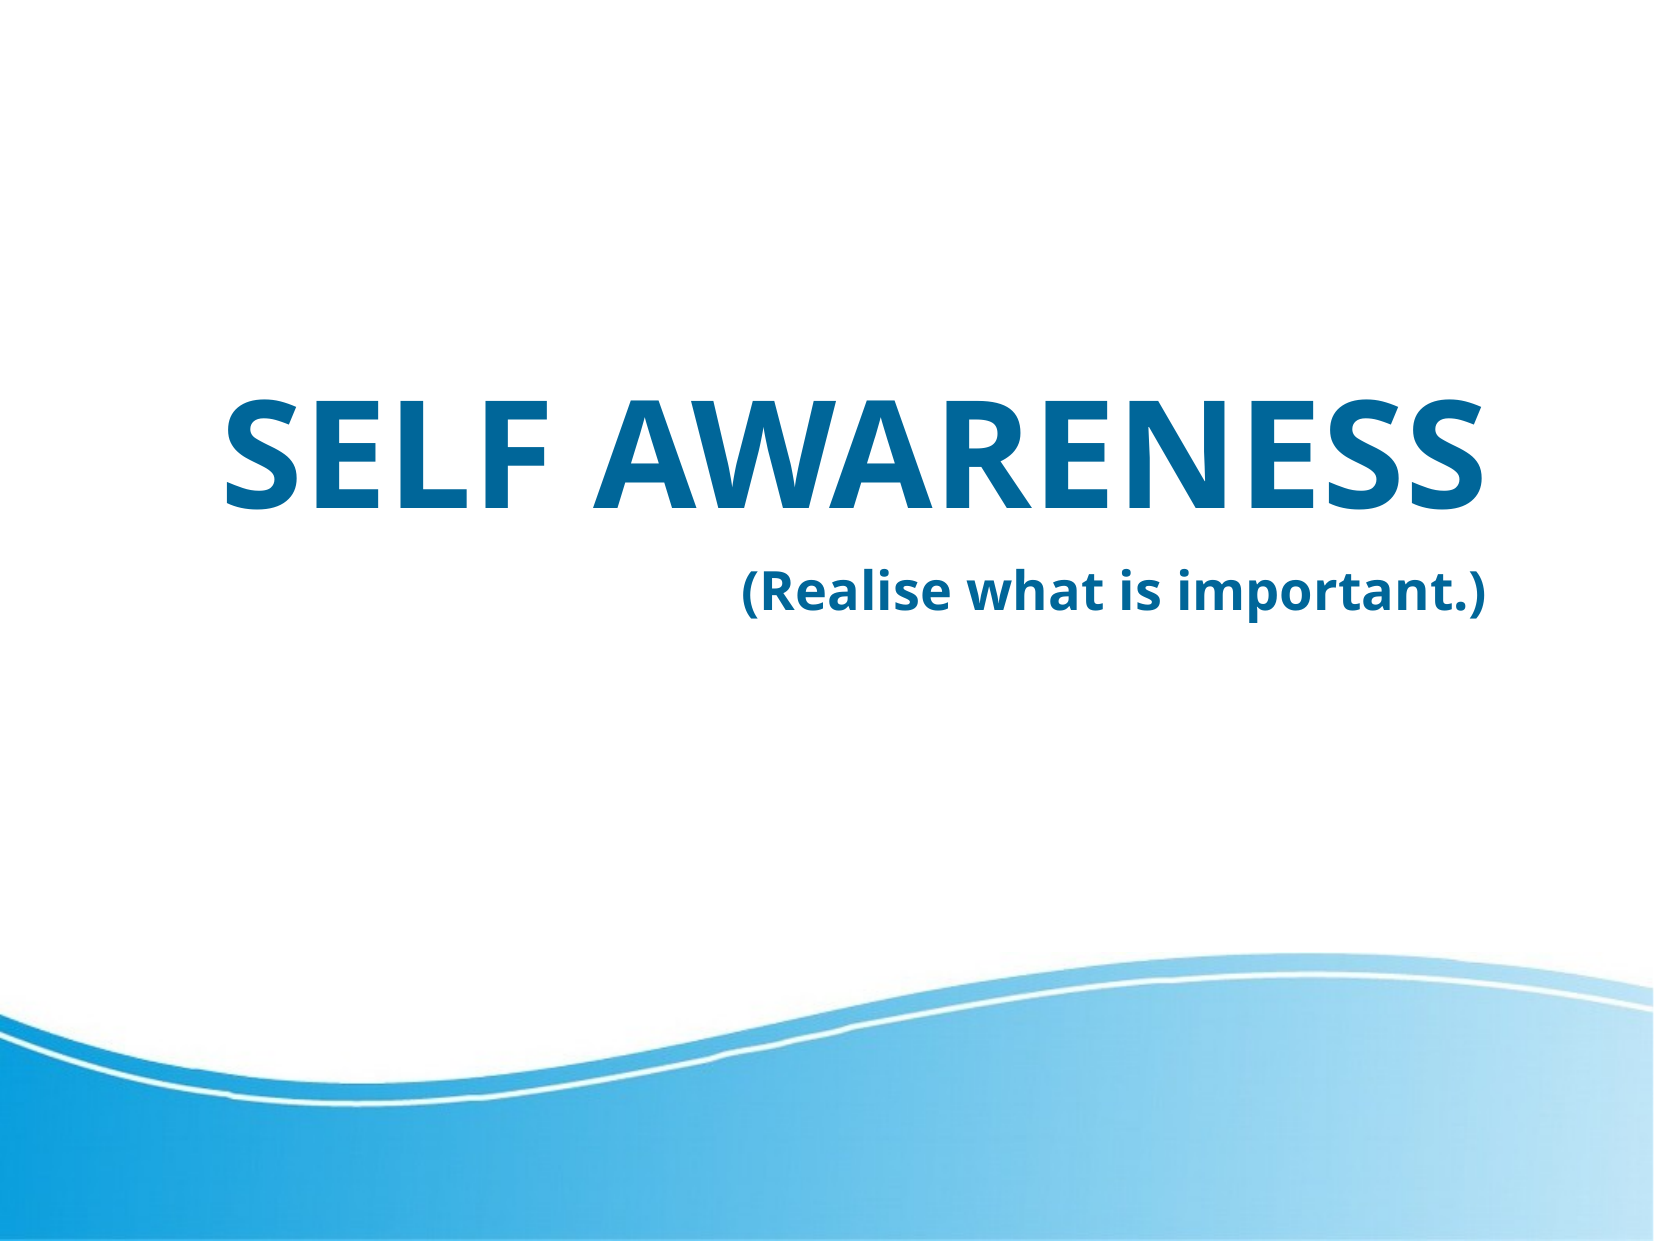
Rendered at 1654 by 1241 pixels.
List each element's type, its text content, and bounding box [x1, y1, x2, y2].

title SELF AWARENESS (Realise what is important.) [0, 384, 1489, 592]
picture [0, 952, 1654, 1241]
